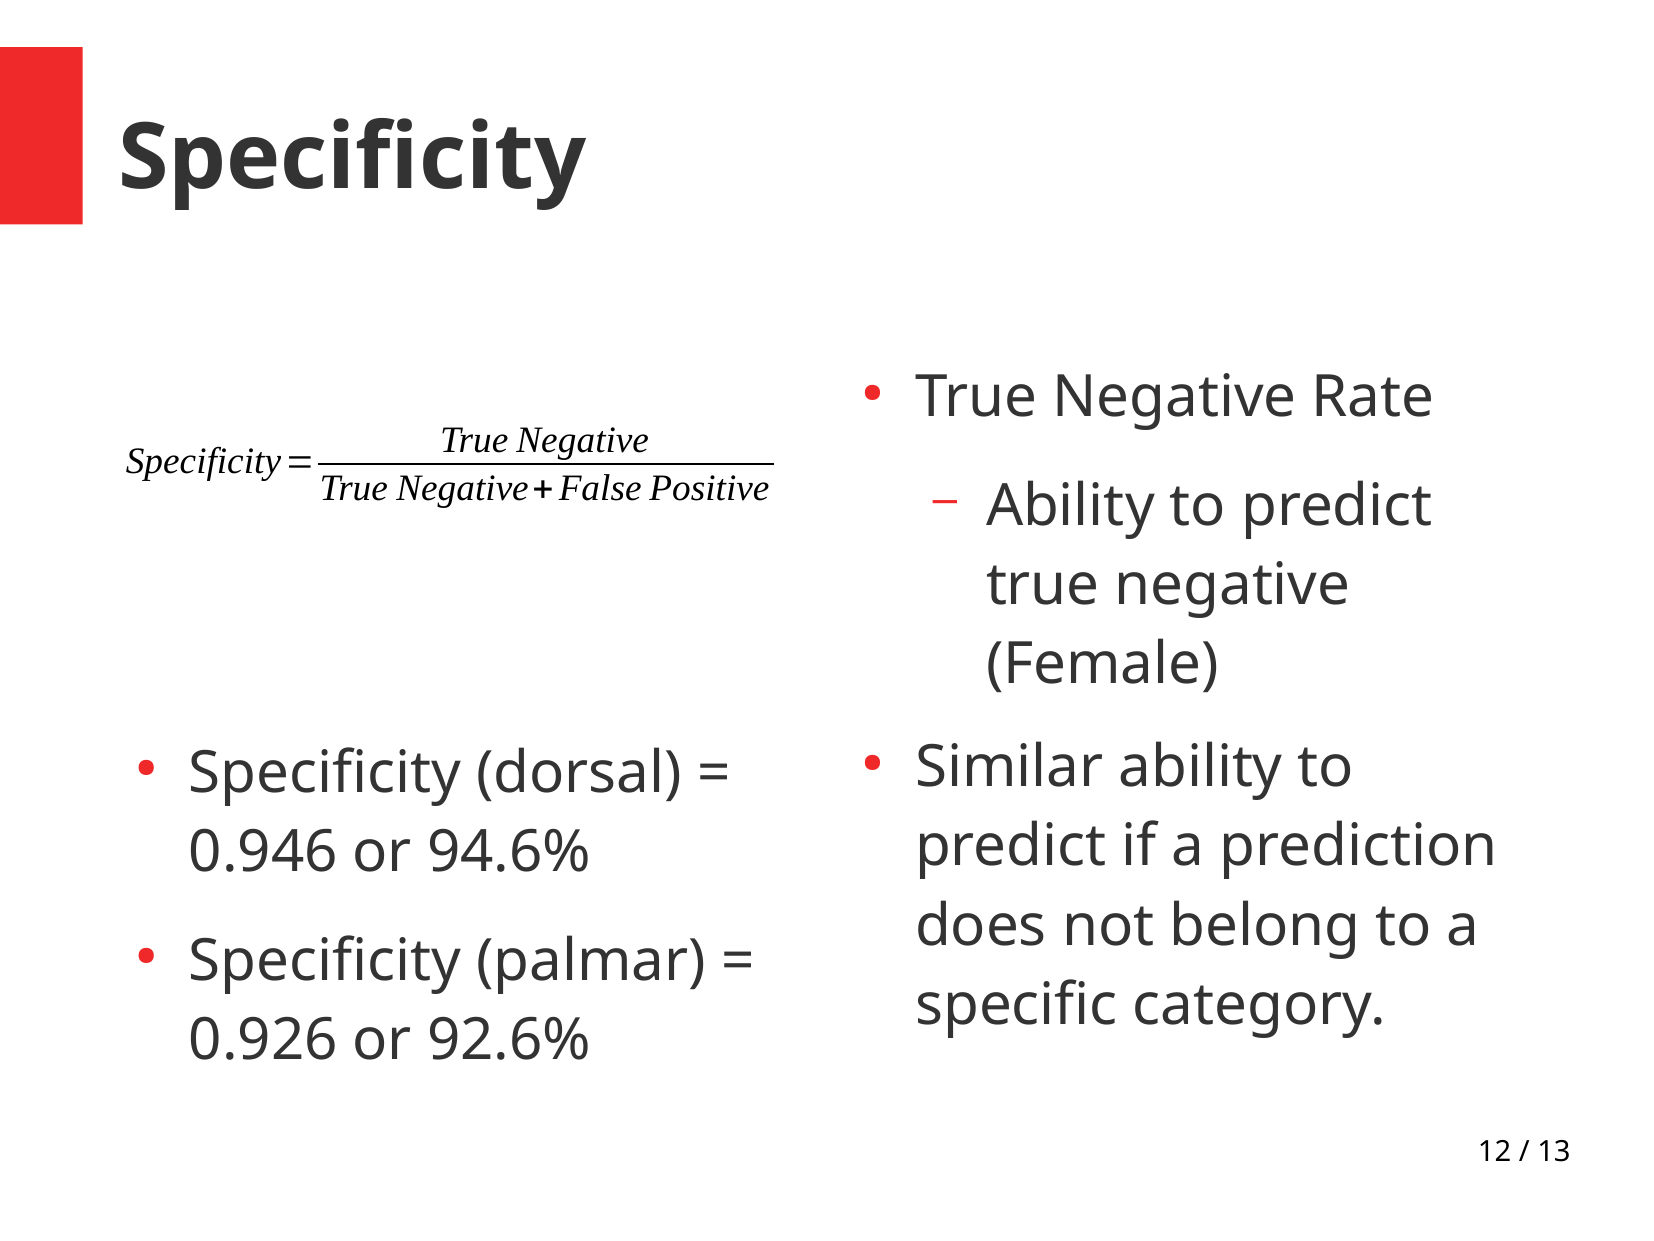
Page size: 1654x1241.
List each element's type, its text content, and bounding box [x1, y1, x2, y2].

title Specificity [118, 49, 1571, 257]
list True Negative Rate Ability to predict true negative (Female) Similar ability to predict if a prediction does not belong to a specific category. [844, 354, 1536, 1074]
list Specificity (dorsal) = 0.946 or 94.6% Specificity (palmar) = 0.926 or 92.6% [118, 730, 810, 1074]
chart [118, 419, 781, 508]
